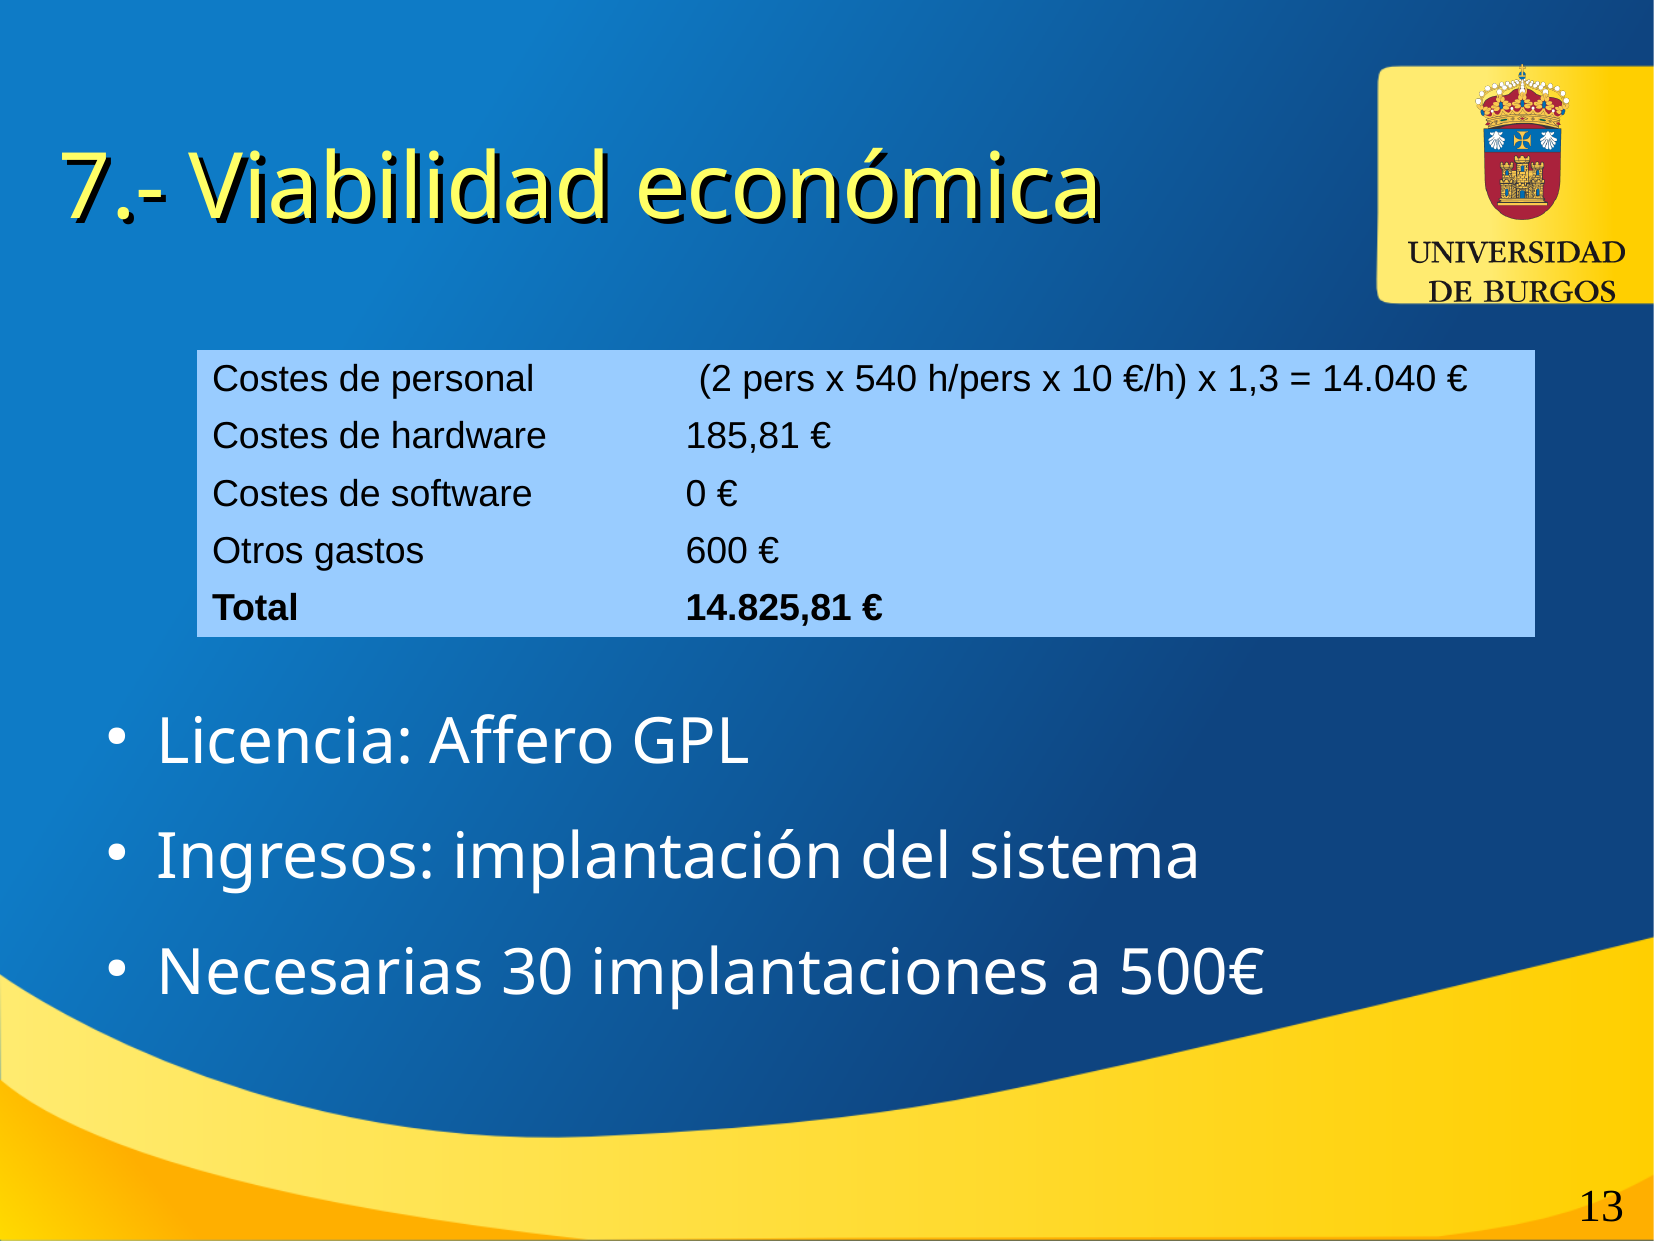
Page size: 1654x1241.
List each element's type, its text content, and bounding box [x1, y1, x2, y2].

table_header Costes de personal [197, 350, 671, 407]
table_cell 0 € [671, 465, 1535, 522]
table_cell Costes de software [197, 465, 671, 522]
table_cell Otros gastos [197, 522, 671, 579]
table_header (2 pers x 540 h/pers x 10 €/h) x 1,3 = 14.040 € [671, 350, 1535, 407]
picture [0, 0, 1654, 1241]
list Licencia: Affero GPL Ingresos: implantación del sistema Necesarias 30 implantaciones a 500€ [88, 694, 1565, 1016]
table_cell 14.825,81 € [671, 579, 1535, 637]
table_cell 185,81 € [671, 407, 1535, 465]
table_cell Costes de hardware [197, 407, 671, 465]
table_cell Total [197, 579, 671, 637]
title 7.- Viabilidad económica [59, 70, 1335, 296]
table_cell 600 € [671, 522, 1535, 579]
